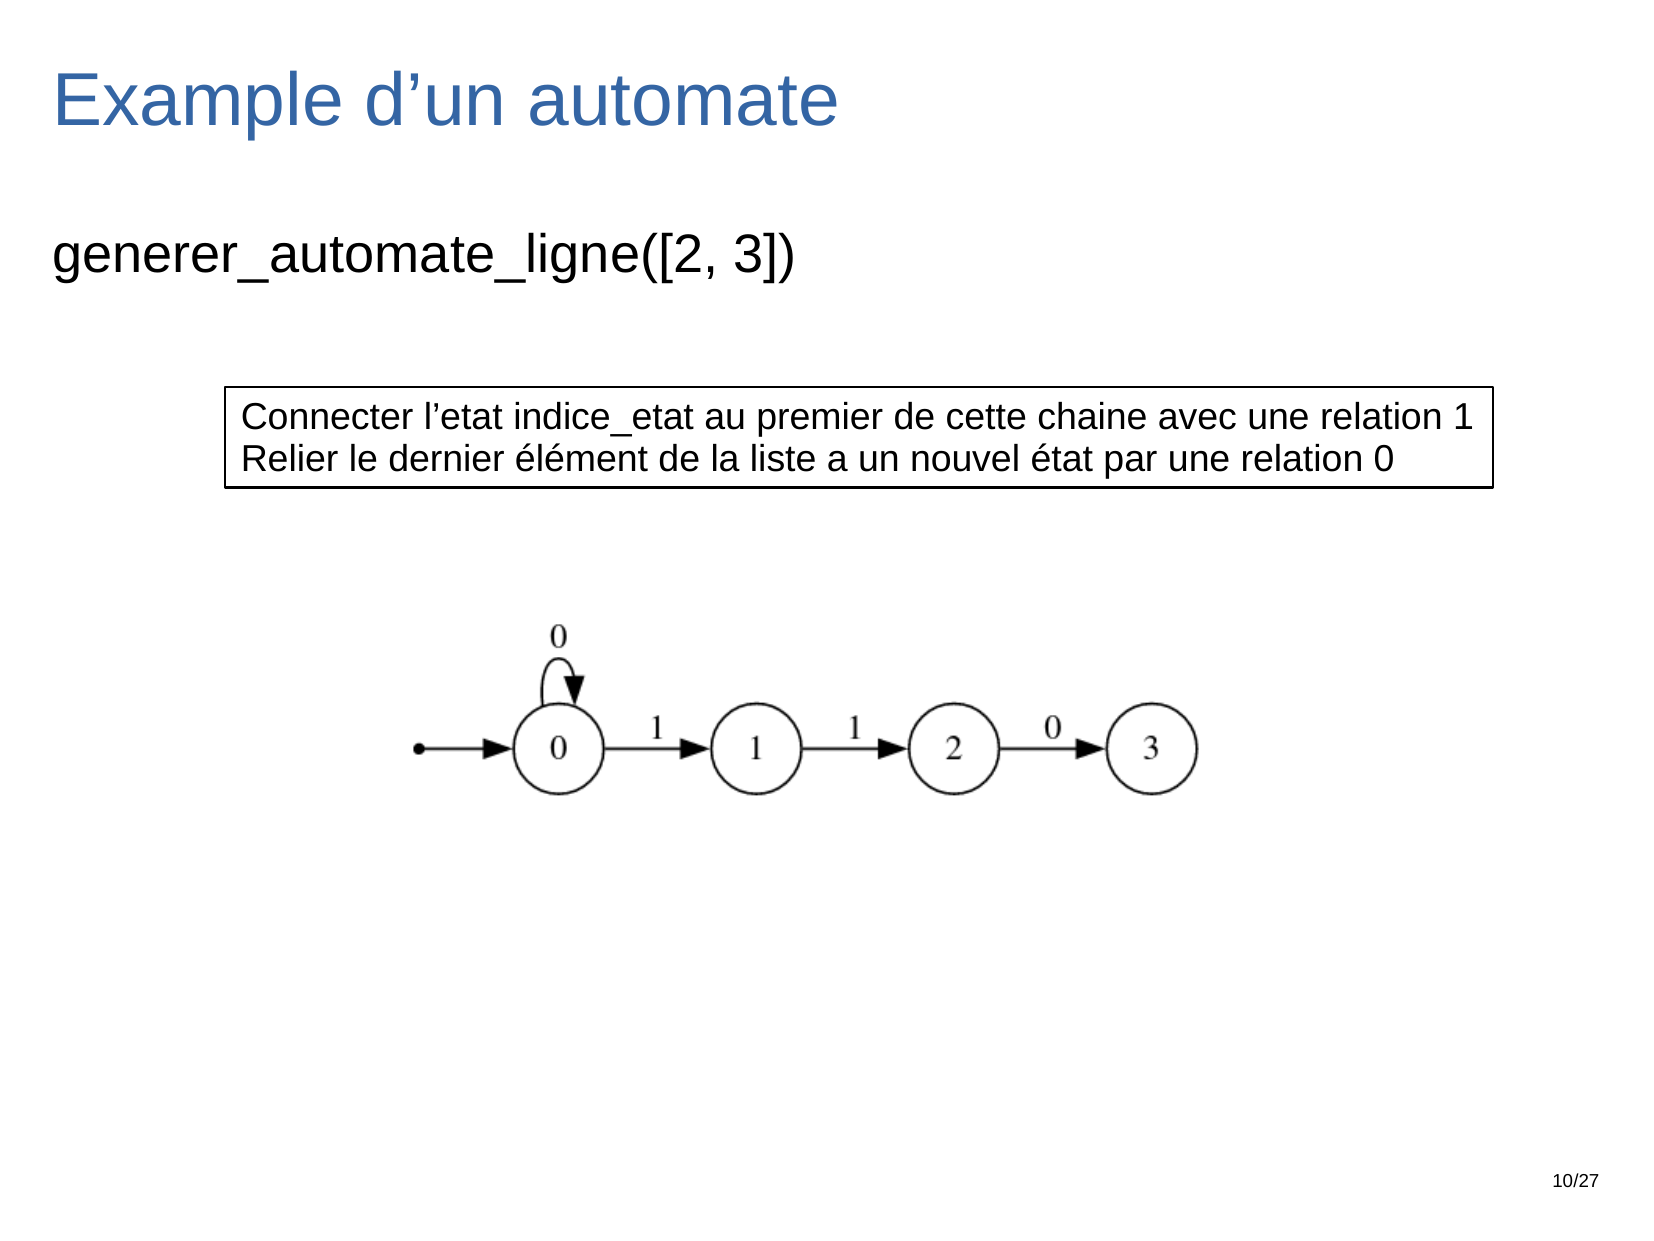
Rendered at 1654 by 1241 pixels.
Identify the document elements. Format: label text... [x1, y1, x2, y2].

text_box generer_automate_ligne([2, 3]) [37, 216, 863, 301]
text_box Connecter l’etat indice_etat au premier de cette chaine avec une relation 1 Relier le dernier élément de la liste a un nouvel état par une relation 0 [225, 386, 1493, 488]
picture [384, 587, 1238, 863]
text_box 10/27 [1537, 1162, 1614, 1199]
text_box Example d’un automate [37, 50, 863, 151]
